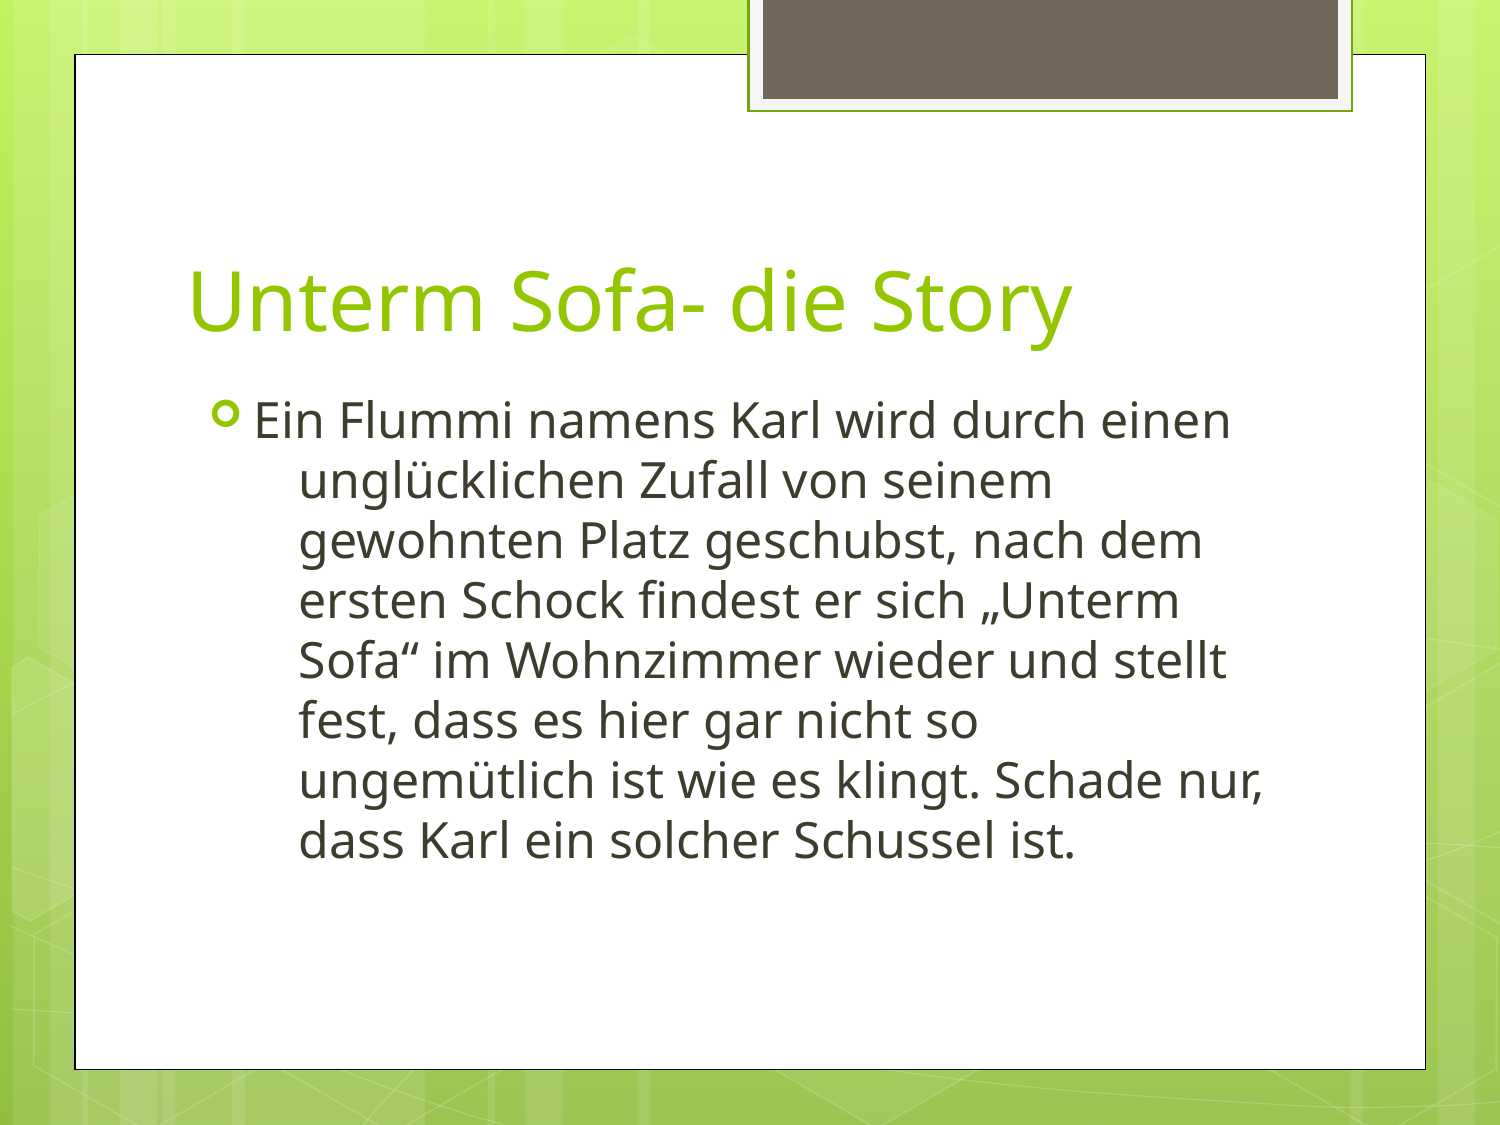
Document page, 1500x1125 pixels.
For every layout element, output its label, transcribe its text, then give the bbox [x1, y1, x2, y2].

title Unterm Sofa- die Story [171, 168, 1324, 357]
list Ein Flummi namens Karl wird durch einen unglücklichen Zufall von seinem gewohnten Platz geschubst, nach dem ersten Schock findest er sich „Unterm Sofa“ im Wohnzimmer wieder und stellt fest, dass es hier gar nicht so ungemütlich ist wie es klingt. Schade nur, dass Karl ein solcher Schussel ist. [171, 381, 1283, 957]
